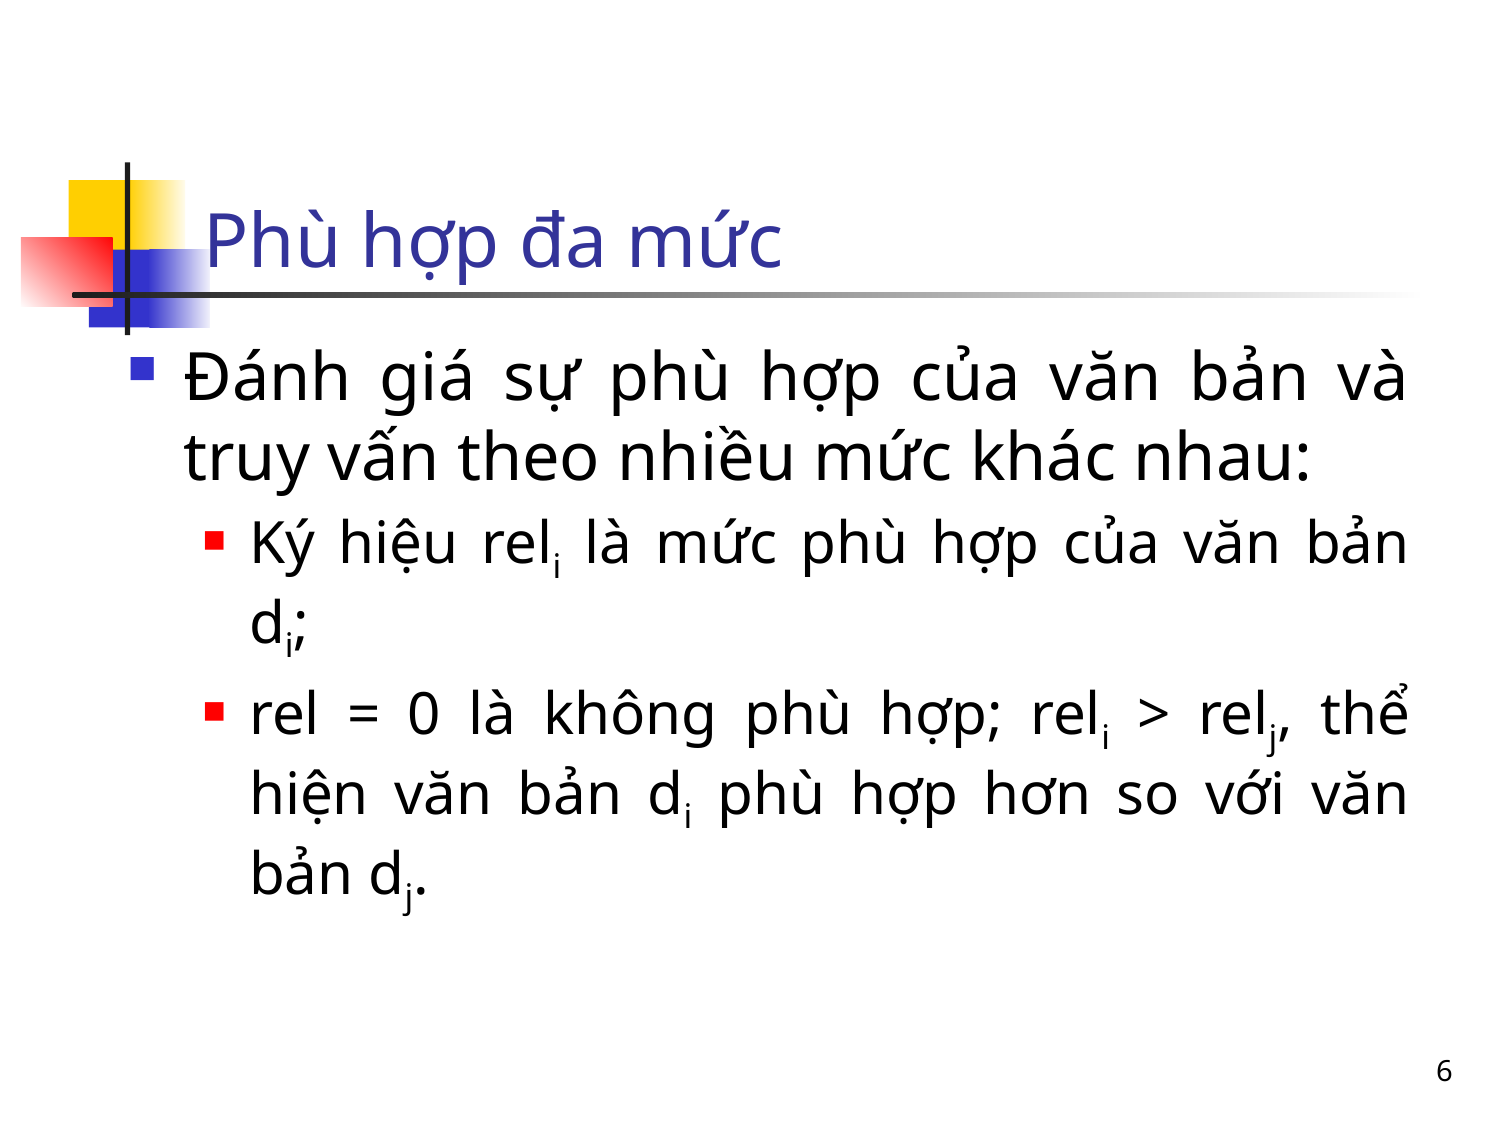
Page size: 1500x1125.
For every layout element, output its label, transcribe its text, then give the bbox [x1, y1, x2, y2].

text_box Phù hợp đa mức [188, 184, 1468, 299]
list Đánh giá sự phù hợp của văn bản và truy vấn theo nhiều mức khác nhau: Ký hiệu reli là mức phù hợp của văn bản di; rel = 0 là không phù hợp; reli > relj, thể hiện văn bản di phù hợp hơn so với văn bản dj. [112, 326, 1425, 1075]
slide_number <number> [1155, 1024, 1468, 1100]
